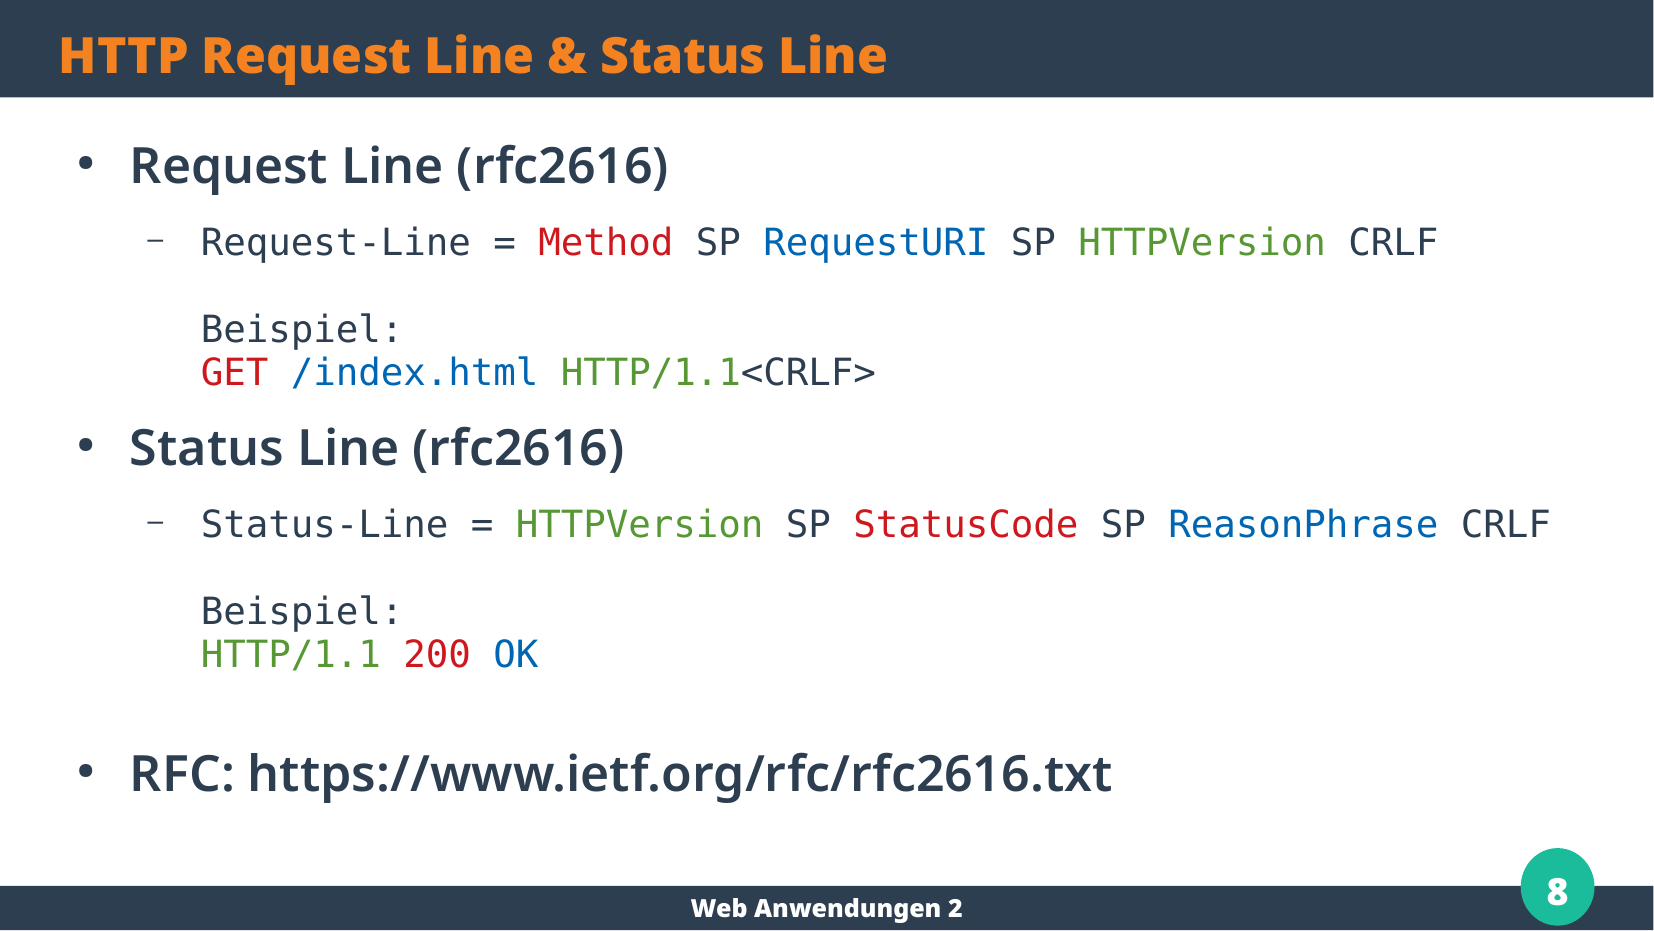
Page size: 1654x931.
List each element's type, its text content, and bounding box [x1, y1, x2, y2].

list Request Line (rfc2616) Request-Line = Method SP RequestURI SP HTTPVersion CRLF Beispiel: GET /index.html HTTP/1.1<CRLF> Status Line (rfc2616) Status-Line = HTTPVersion SP StatusCode SP ReasonPhrase CRLF Beispiel: HTTP/1.1 200 OK RFC: https://www.ietf.org/rfc/rfc2616.txt [59, 129, 1595, 864]
title HTTP Request Line & Status Line [59, 8, 1595, 89]
